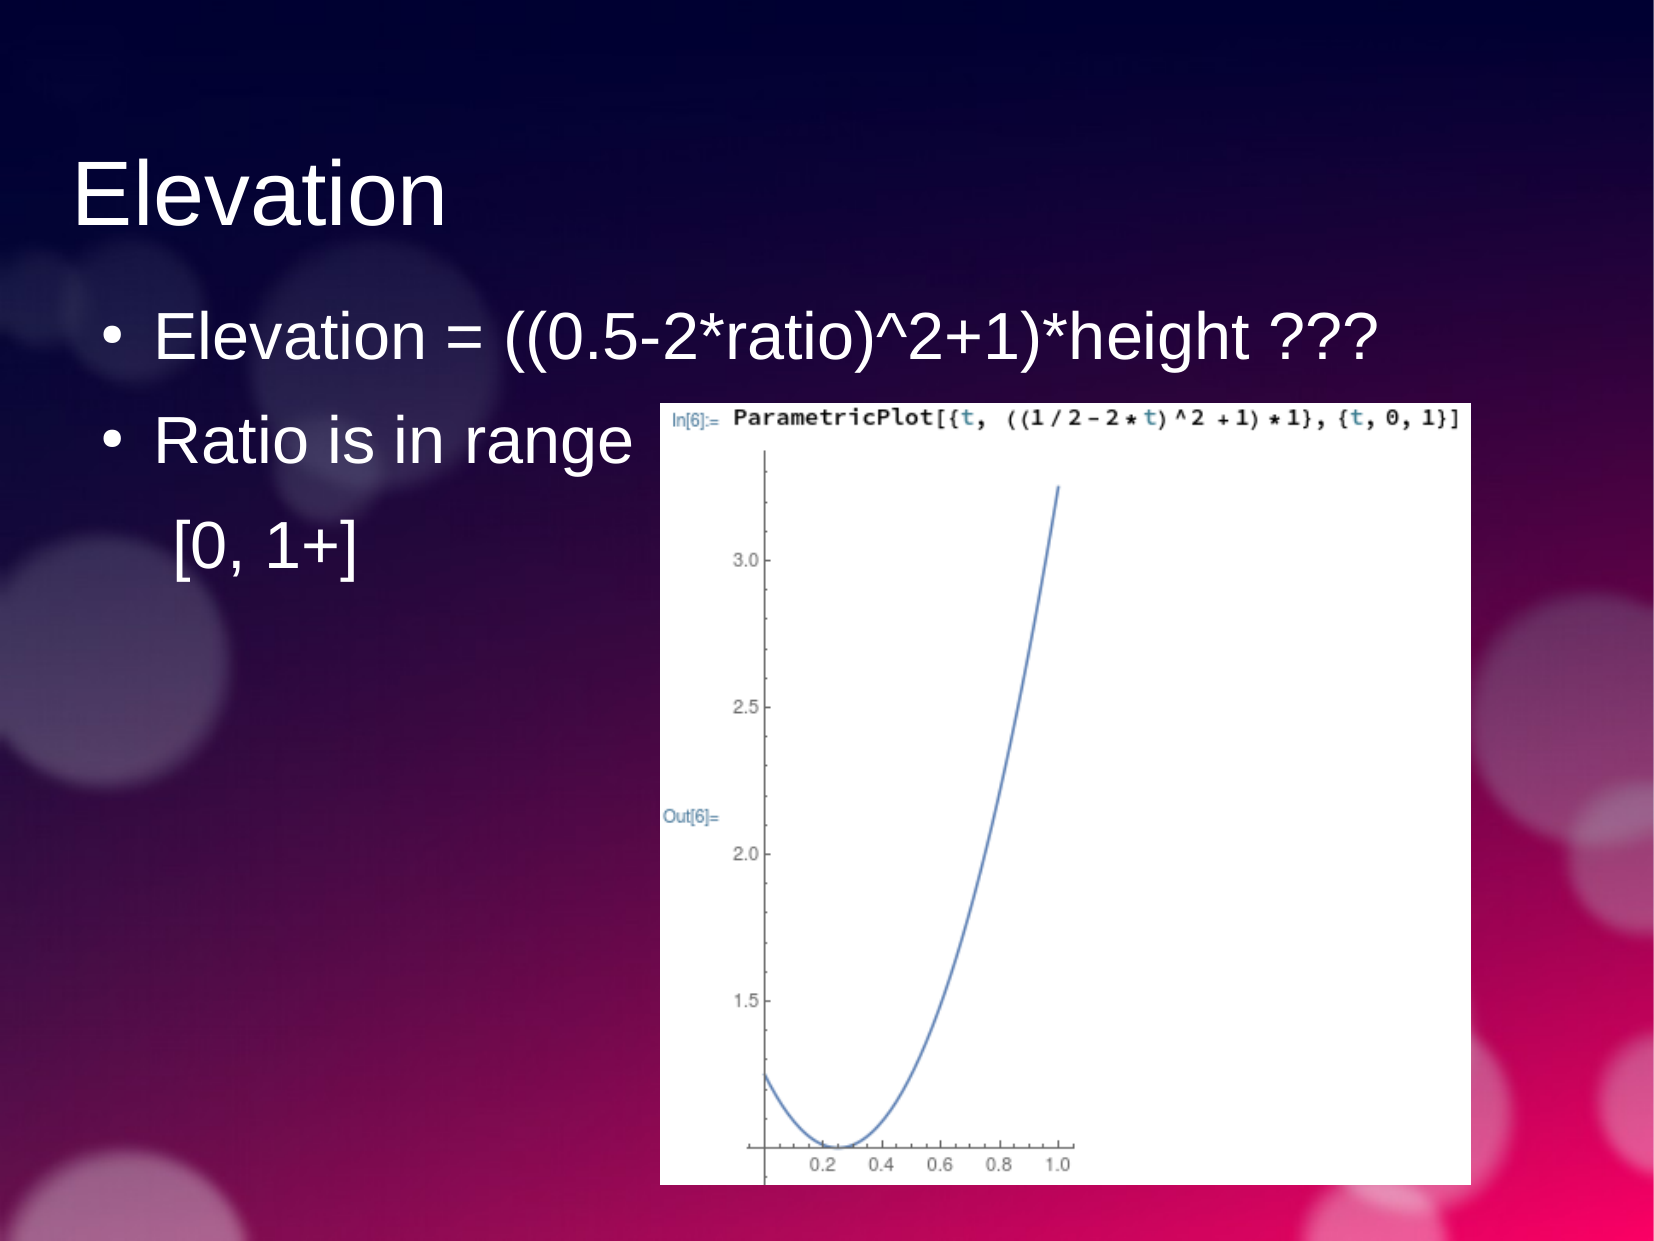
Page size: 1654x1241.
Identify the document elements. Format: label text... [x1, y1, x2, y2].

list Elevation = ((0.5-2*ratio)^2+1)*height ??? Ratio is in range [0, 1+] [82, 195, 1571, 938]
picture [0, 0, 1654, 1241]
title Elevation [71, 90, 1561, 298]
